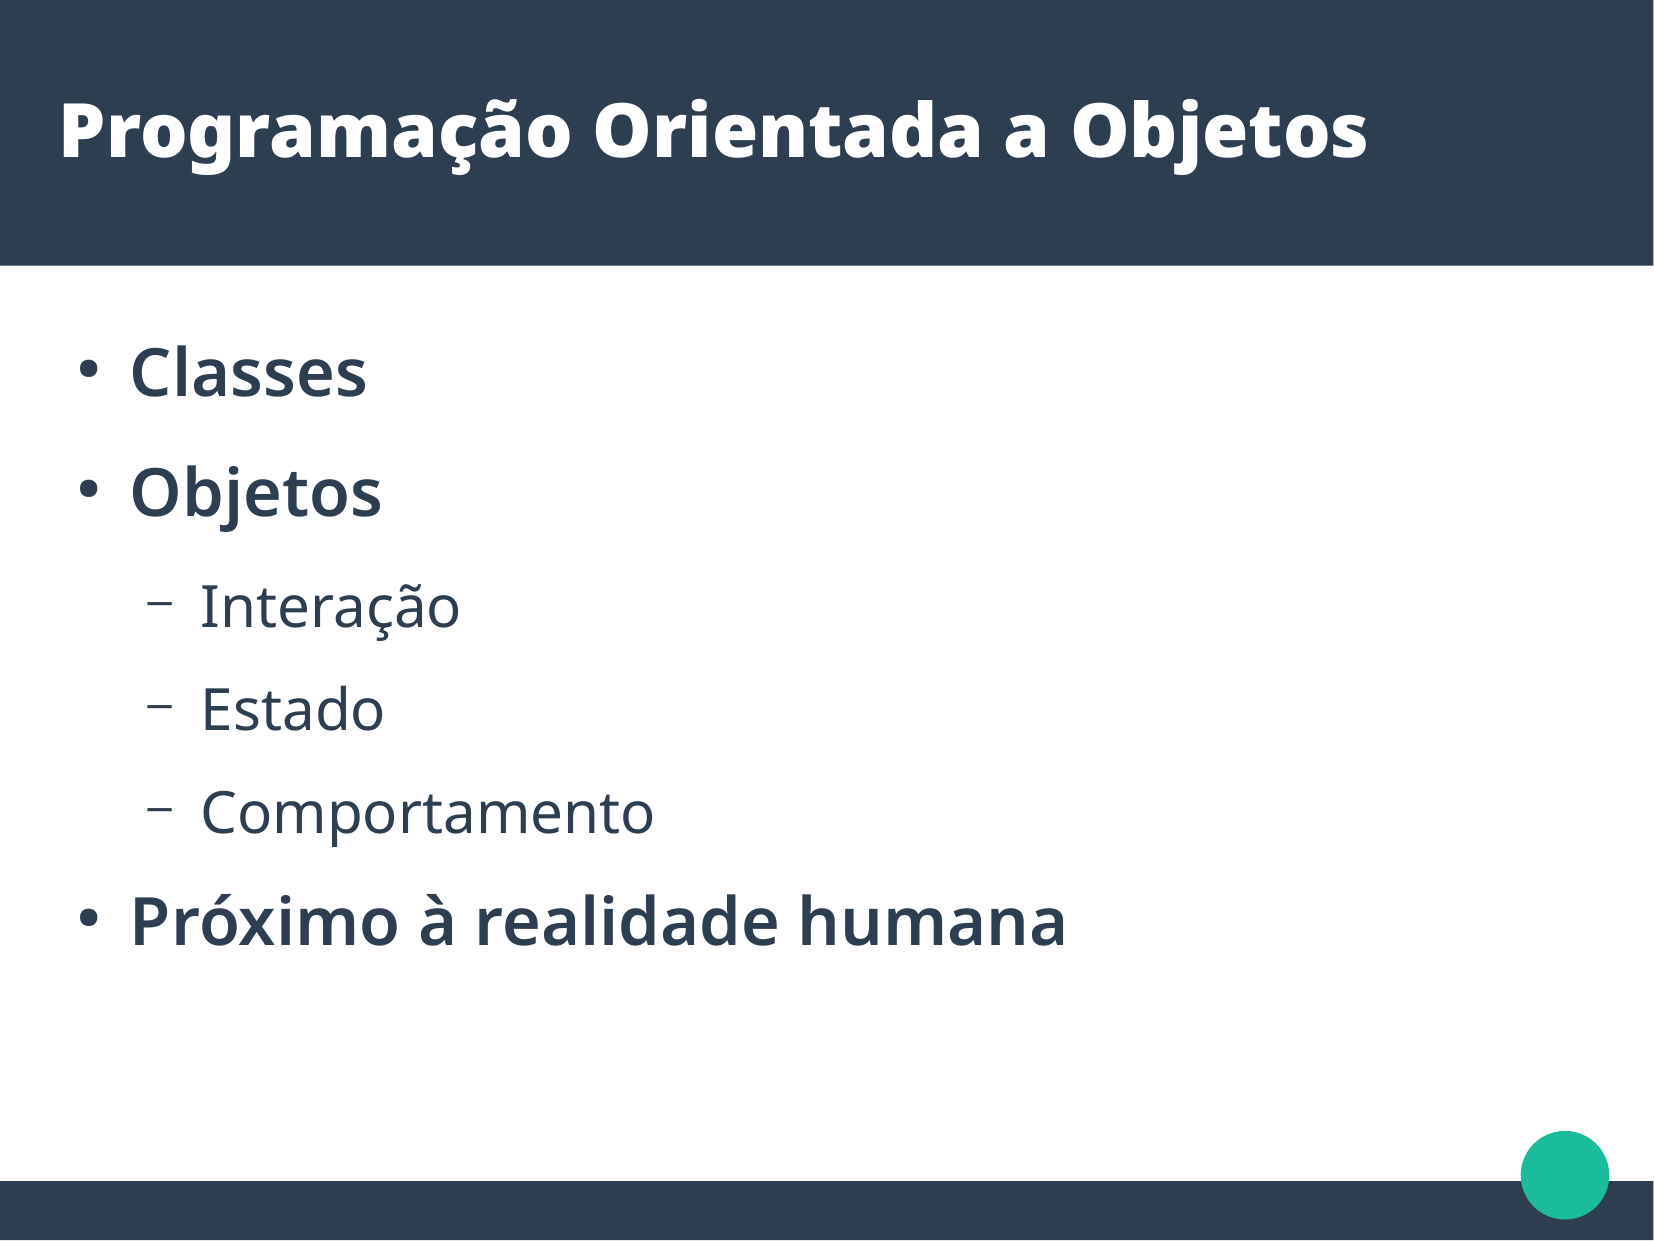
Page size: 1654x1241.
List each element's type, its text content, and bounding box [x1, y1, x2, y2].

title Programação Orientada a Objetos [59, 49, 1595, 207]
list Classes Objetos Interação Estado Comportamento Próximo à realidade humana [59, 324, 1595, 1152]
